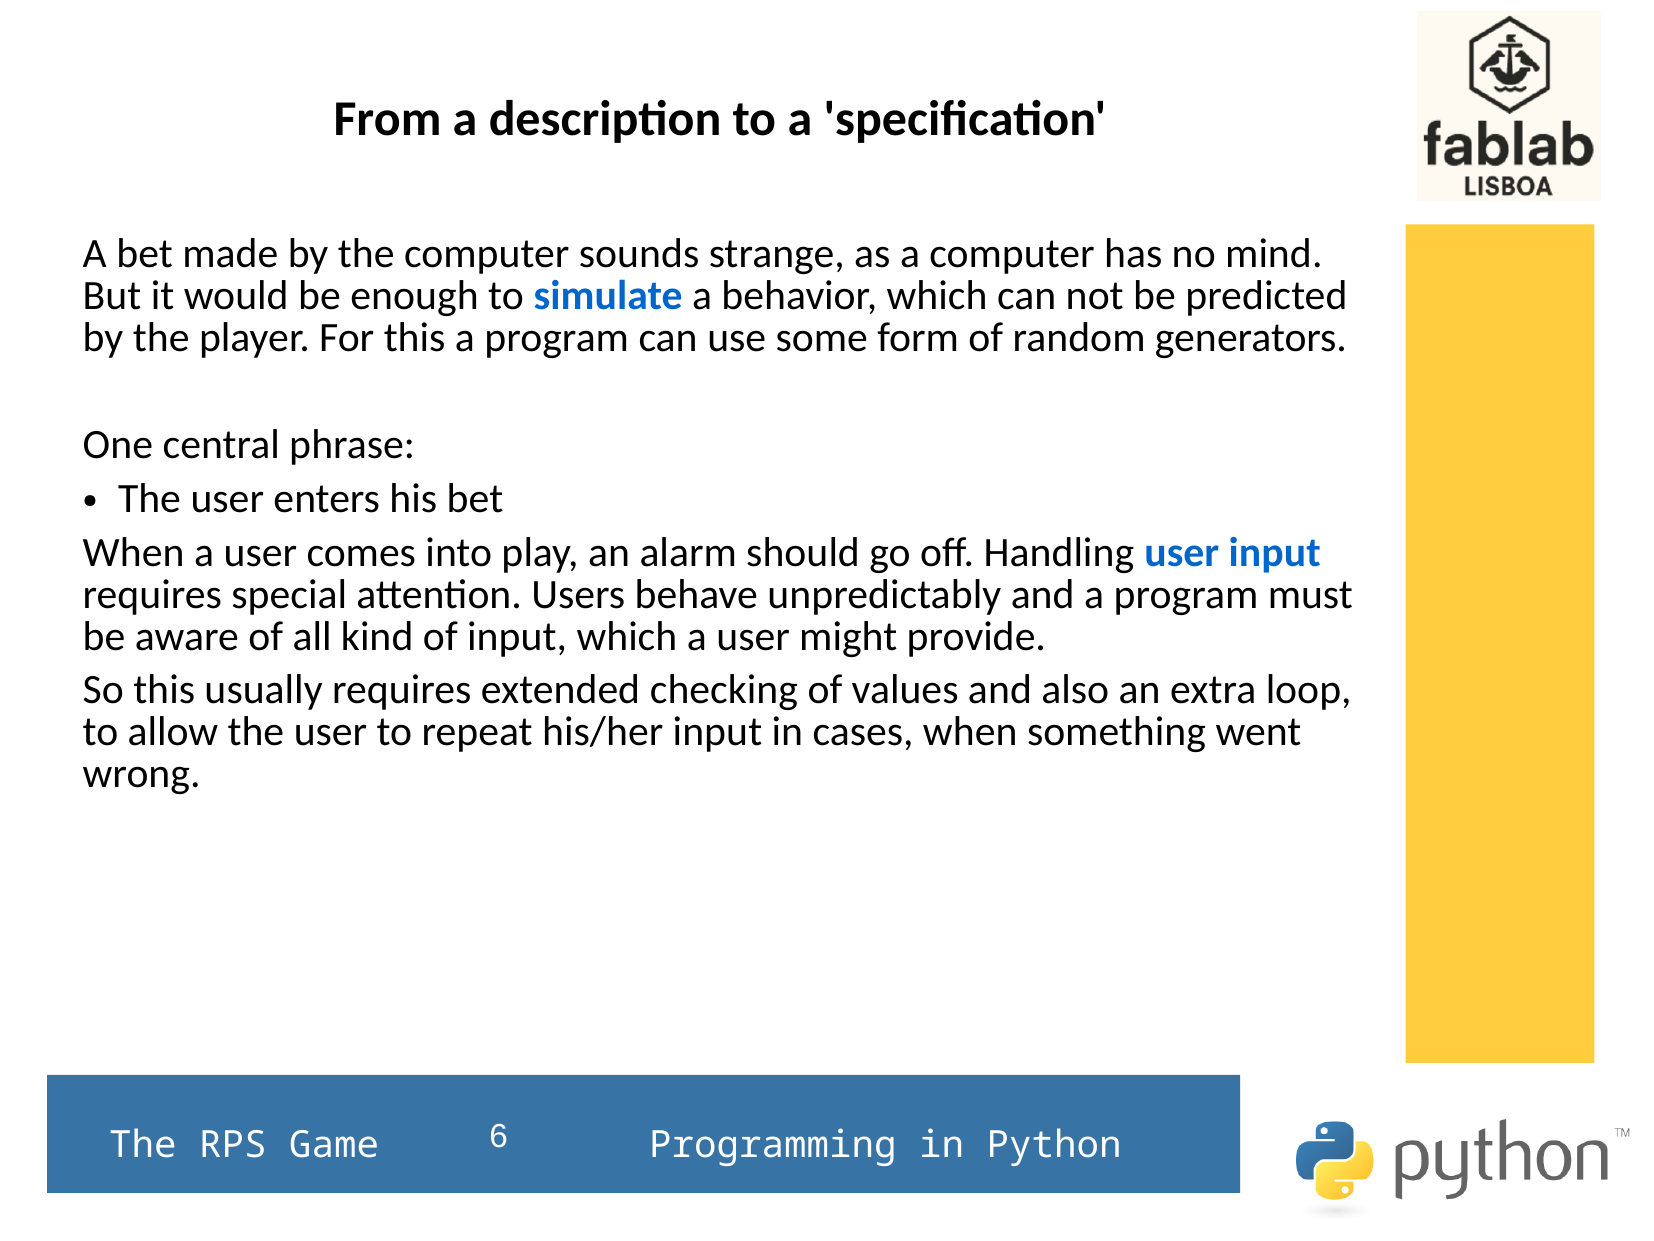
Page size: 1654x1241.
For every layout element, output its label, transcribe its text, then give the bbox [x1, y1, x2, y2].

text_box [1405, 224, 1595, 1063]
text_box The RPS Game Programming in Python [94, 1110, 1182, 1213]
picture [1417, 11, 1601, 201]
title From a description to a 'specification' [82, 49, 1358, 198]
text_box [47, 1074, 1241, 1193]
picture [1240, 1098, 1654, 1241]
subtitle A bet made by the computer sounds strange, as a computer has no mind. But it would be enough to simulate a behavior, which can not be predicted by the player. For this a program can use some form of random generators. One central phrase: The user enters his bet When a user comes into play, an alarm should go off. Handling user input requires special attention. Users behave unpredictably and a program must be aware of all kind of input, which a user might provide. So this usually requires extended checking of values and also an extra loop, to allow the user to repeat his/her input in cases, when something went wrong. [82, 236, 1359, 1034]
